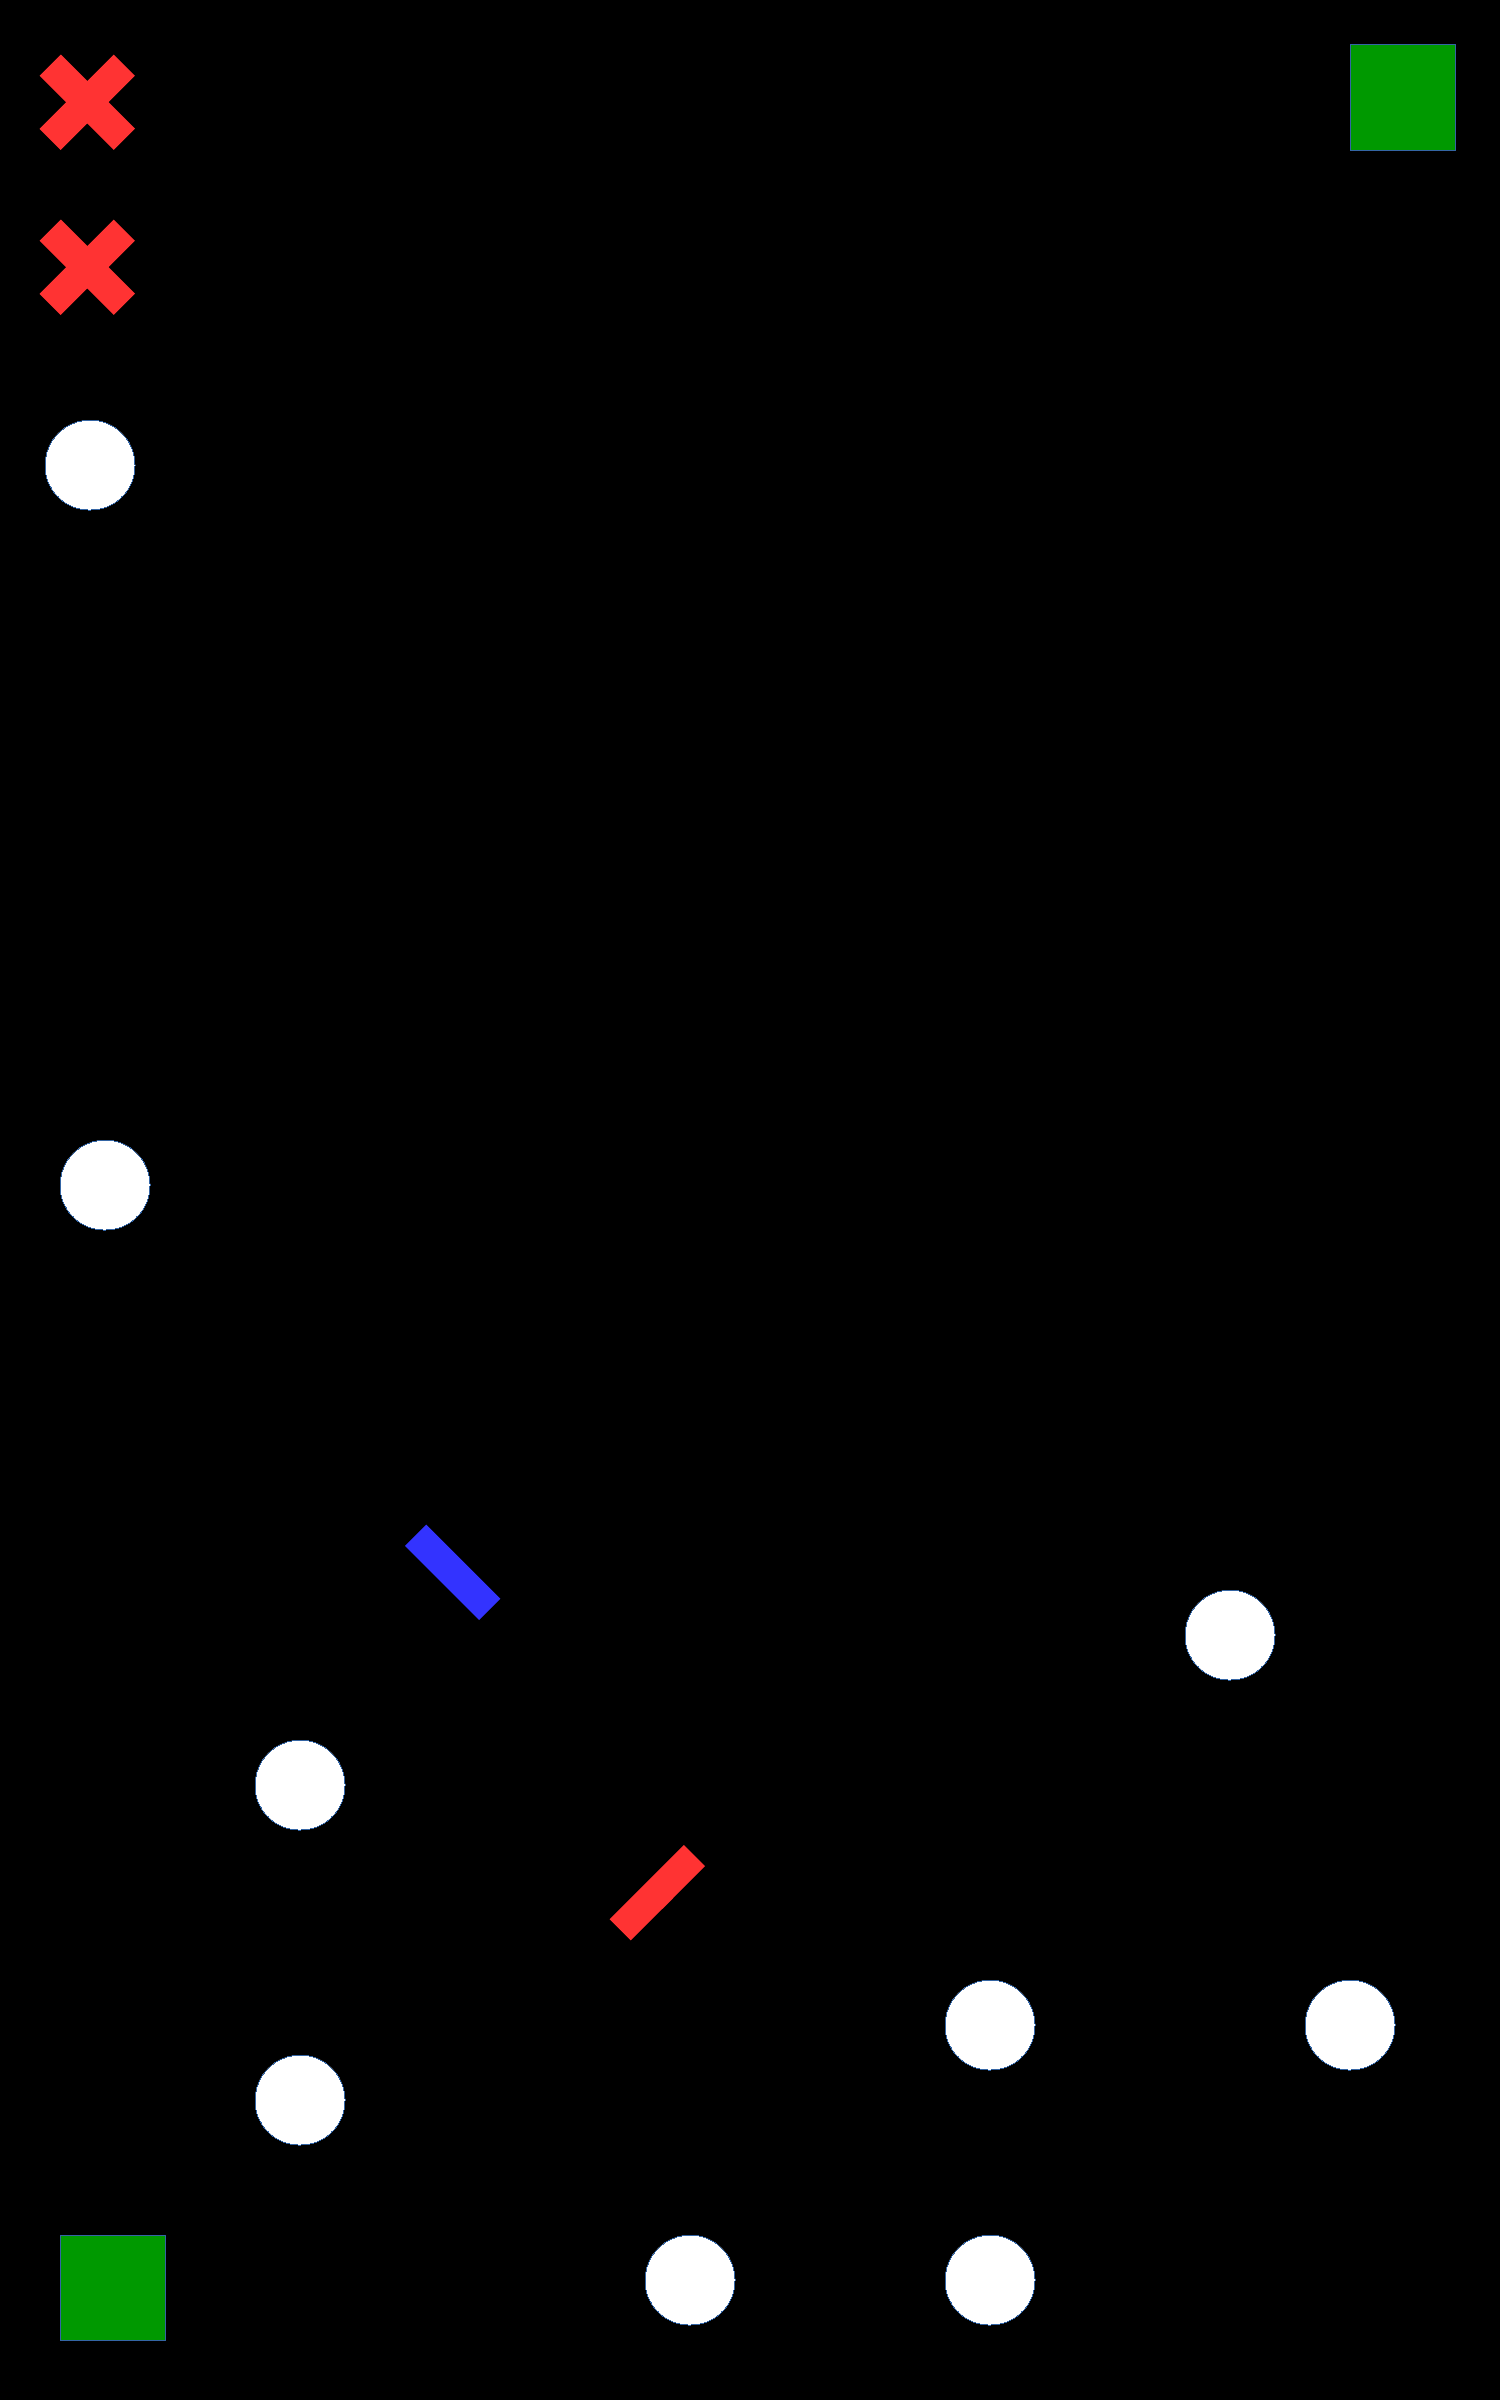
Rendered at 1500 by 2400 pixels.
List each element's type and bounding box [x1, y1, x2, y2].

text_box [945, 2235, 1036, 2326]
text_box [45, 420, 136, 511]
text_box [645, 2235, 736, 2326]
text_box [1185, 1590, 1276, 1681]
text_box [255, 2055, 346, 2146]
text_box [1350, 44, 1456, 151]
text_box [1305, 1980, 1396, 2071]
text_box [39, 219, 136, 316]
text_box [60, 2235, 166, 2341]
text_box [60, 1140, 151, 1231]
text_box [609, 1845, 706, 1941]
text_box [39, 54, 136, 151]
text_box [945, 1980, 1036, 2071]
text_box [255, 1740, 346, 1831]
text_box [405, 1524, 501, 1621]
